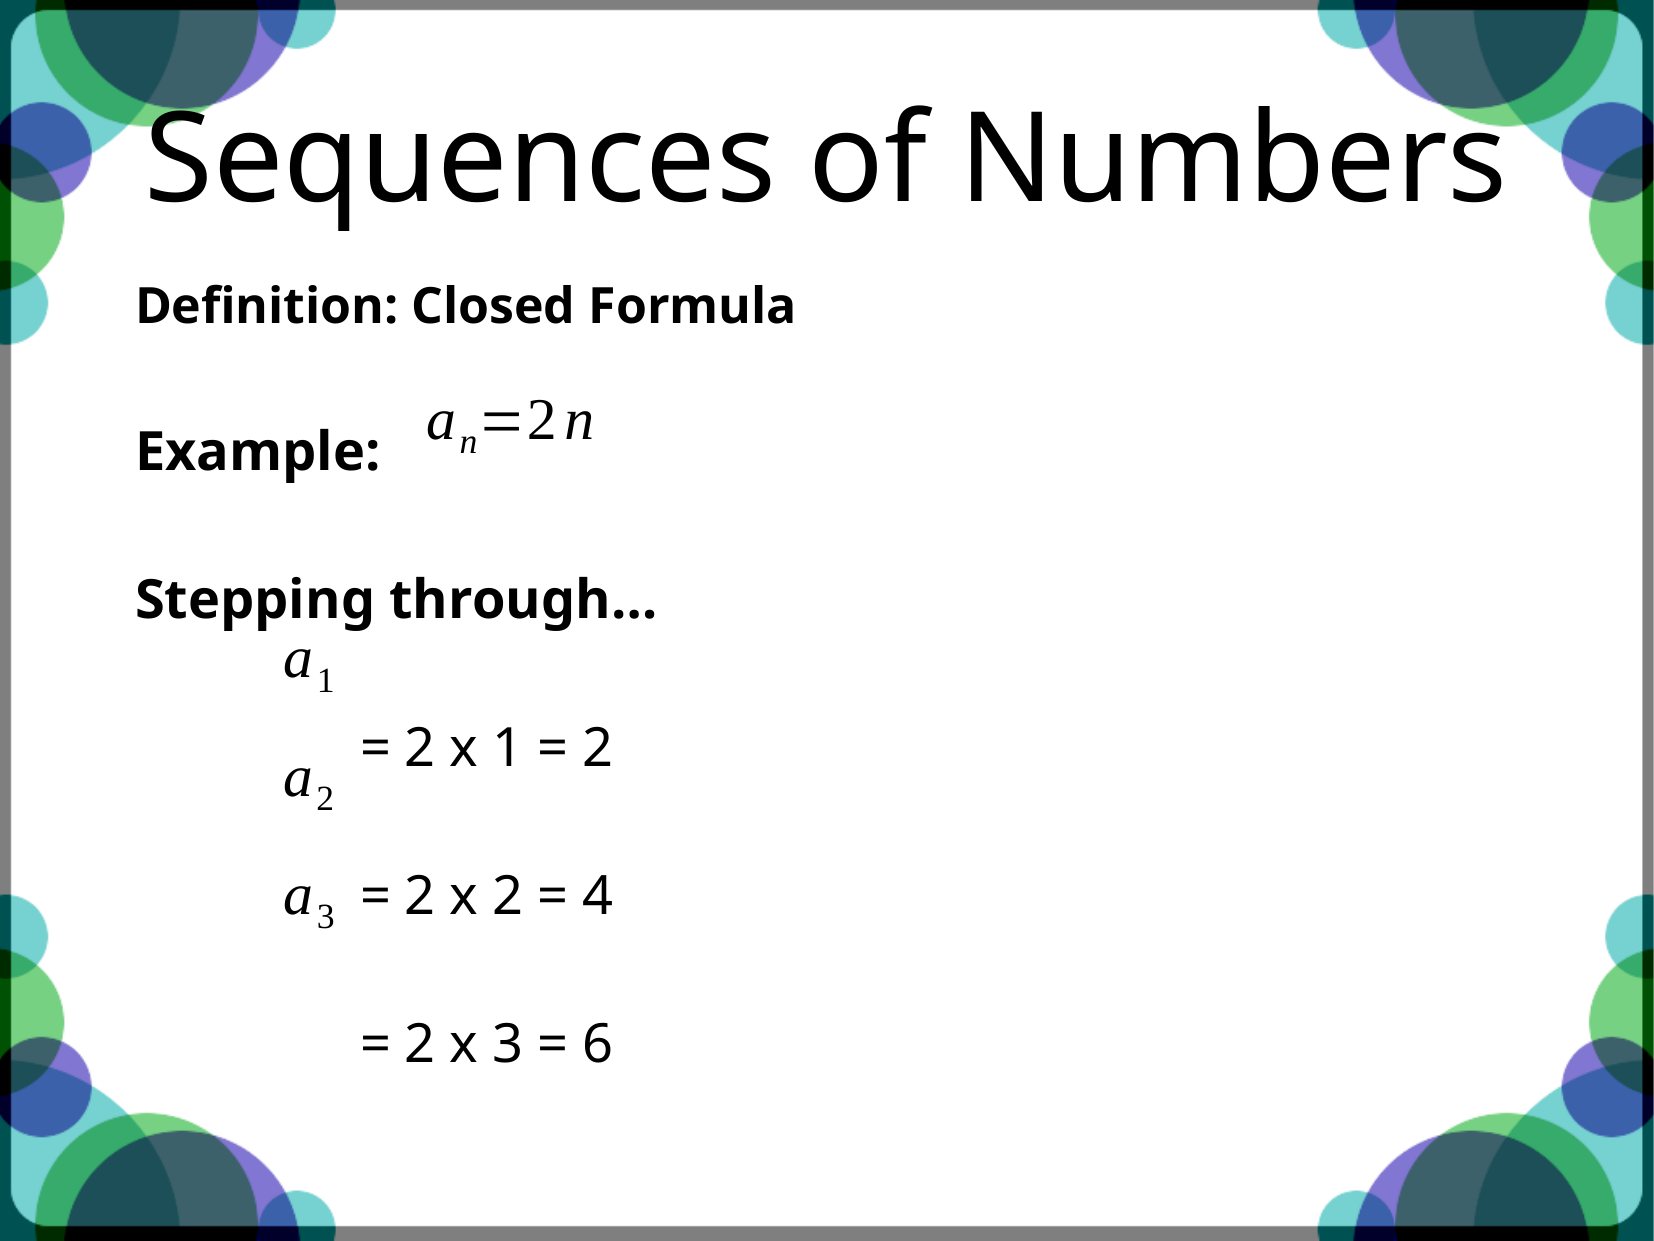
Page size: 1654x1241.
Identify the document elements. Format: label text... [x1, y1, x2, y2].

chart [268, 744, 348, 819]
title Sequences of Numbers [82, 49, 1571, 257]
picture [0, 0, 1654, 1241]
chart [268, 626, 348, 701]
text_box Definition: Closed Formula Example: Stepping through… = 2 x 1 = 2 = 2 x 2 = 4 = 2 x 3 = 6 [135, 270, 1531, 1056]
chart [268, 862, 349, 937]
chart [411, 387, 611, 462]
